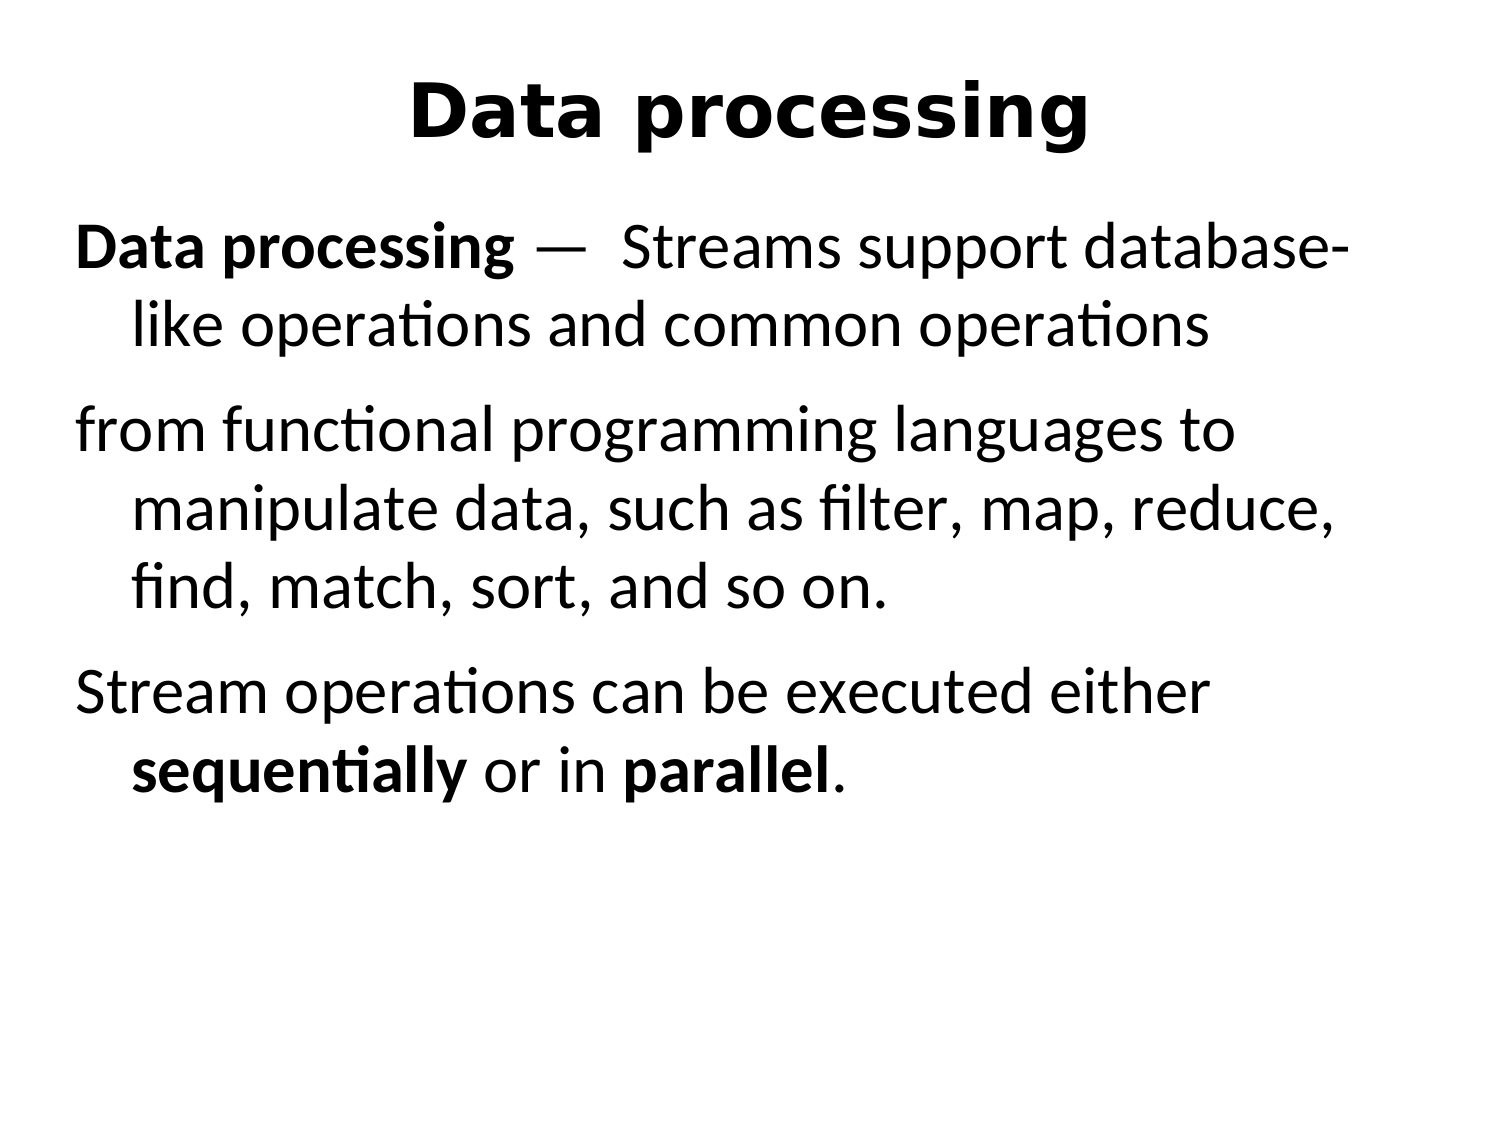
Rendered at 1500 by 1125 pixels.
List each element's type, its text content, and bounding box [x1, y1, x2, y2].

list Data processing — Streams support database-like operations and common operations from functional programming languages to manipulate data, such as filter, map, reduce, find, match, sort, and so on. Stream operations can be executed either sequentially or in parallel. [75, 204, 1395, 1075]
title Data processing [75, 44, 1425, 177]
